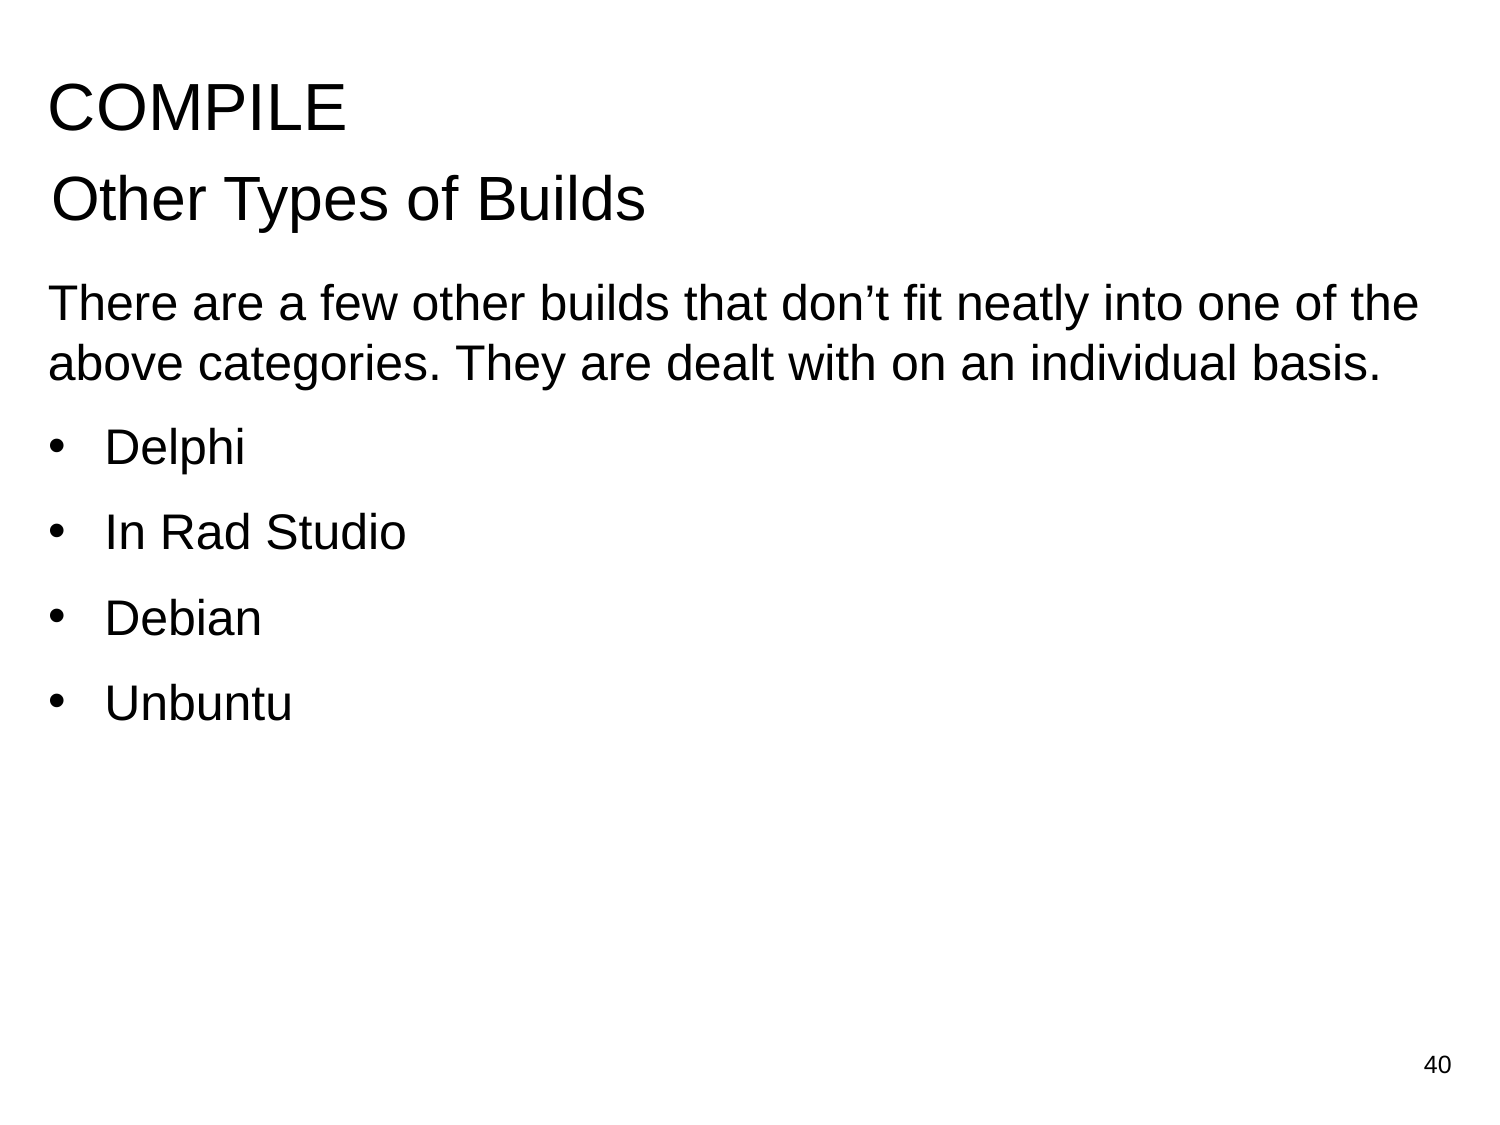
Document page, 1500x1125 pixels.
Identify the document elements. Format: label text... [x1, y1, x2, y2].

slide_number <number> [1325, 1047, 1452, 1080]
list Other Types of Builds [48, 150, 1452, 241]
list There are a few other builds that don’t fit neatly into one of the above categories. They are dealt with on an individual basis. Delphi In Rad Studio Debian Unbuntu [48, 262, 1452, 1021]
title Compile [48, 57, 1452, 150]
